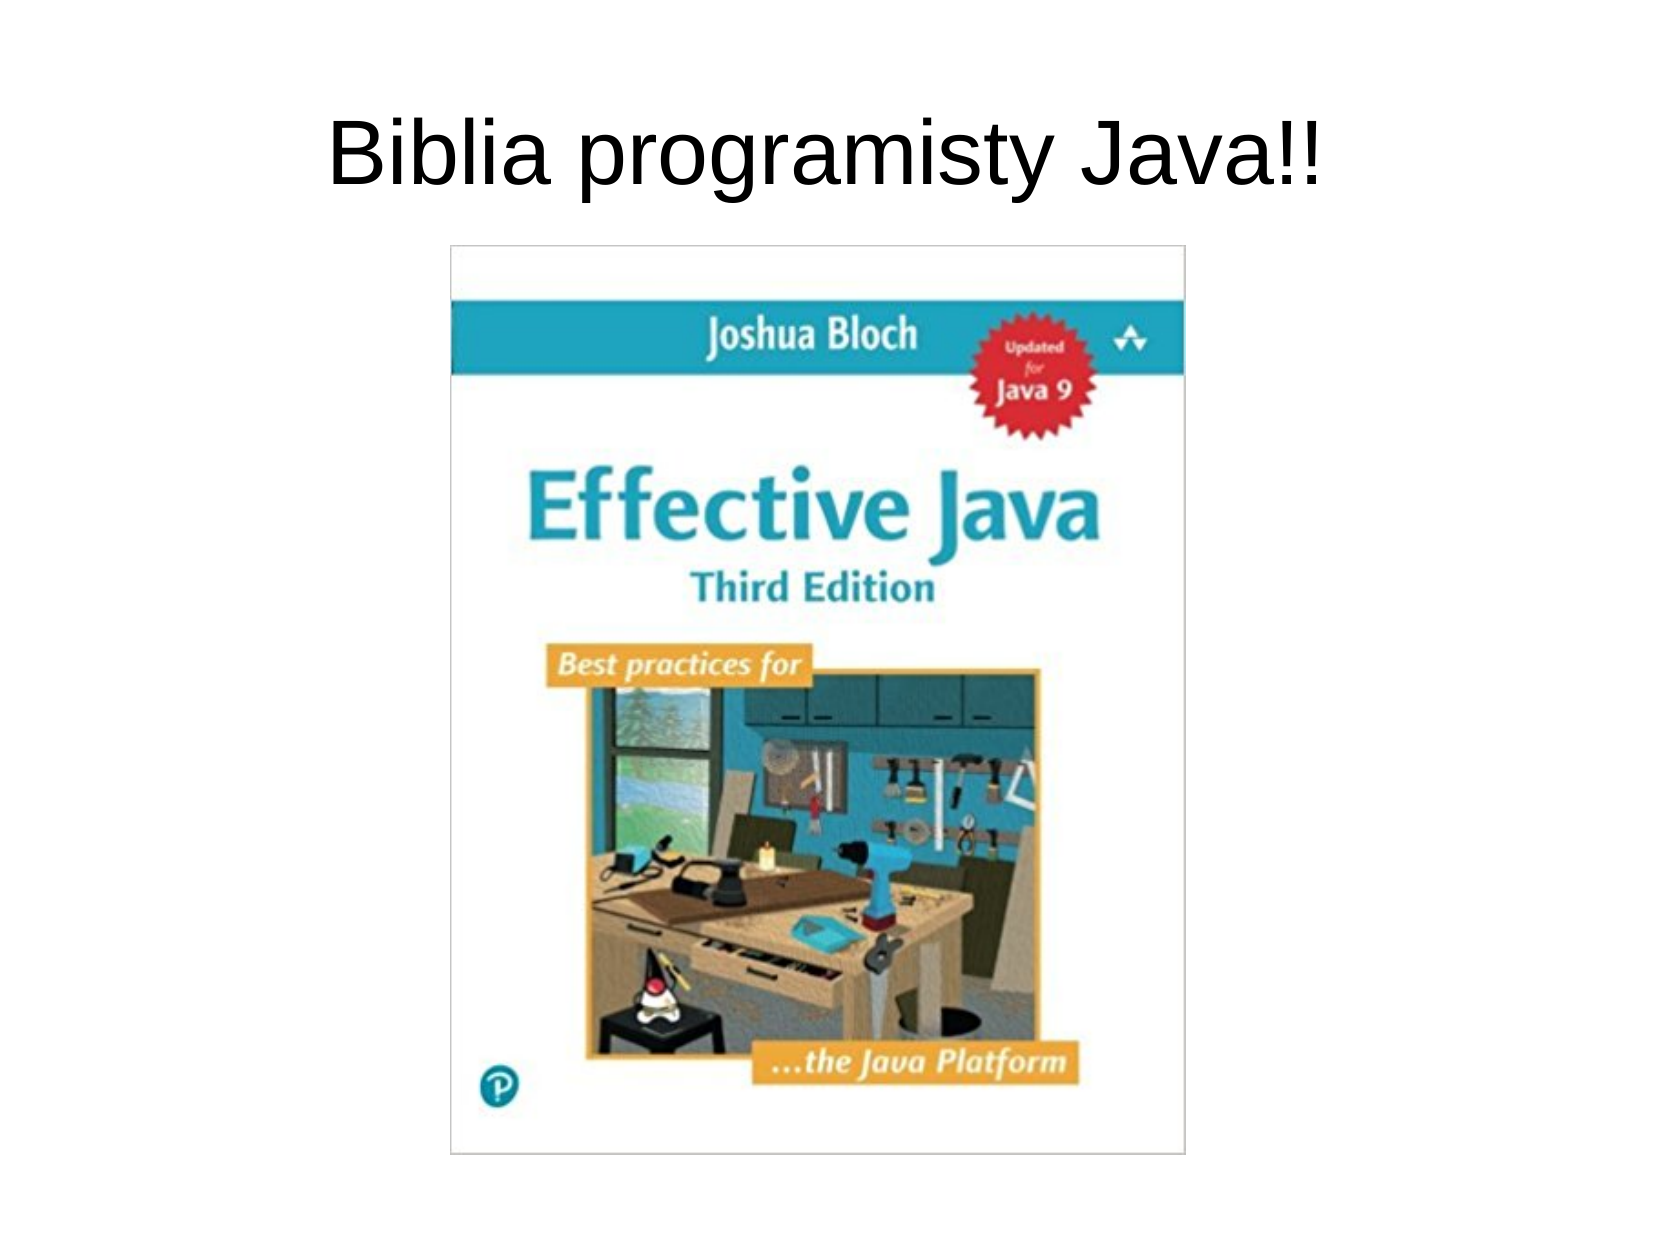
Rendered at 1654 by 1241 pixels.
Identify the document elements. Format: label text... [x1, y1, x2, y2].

picture [450, 245, 1186, 1156]
title Biblia programisty Java!! [82, 49, 1571, 257]
